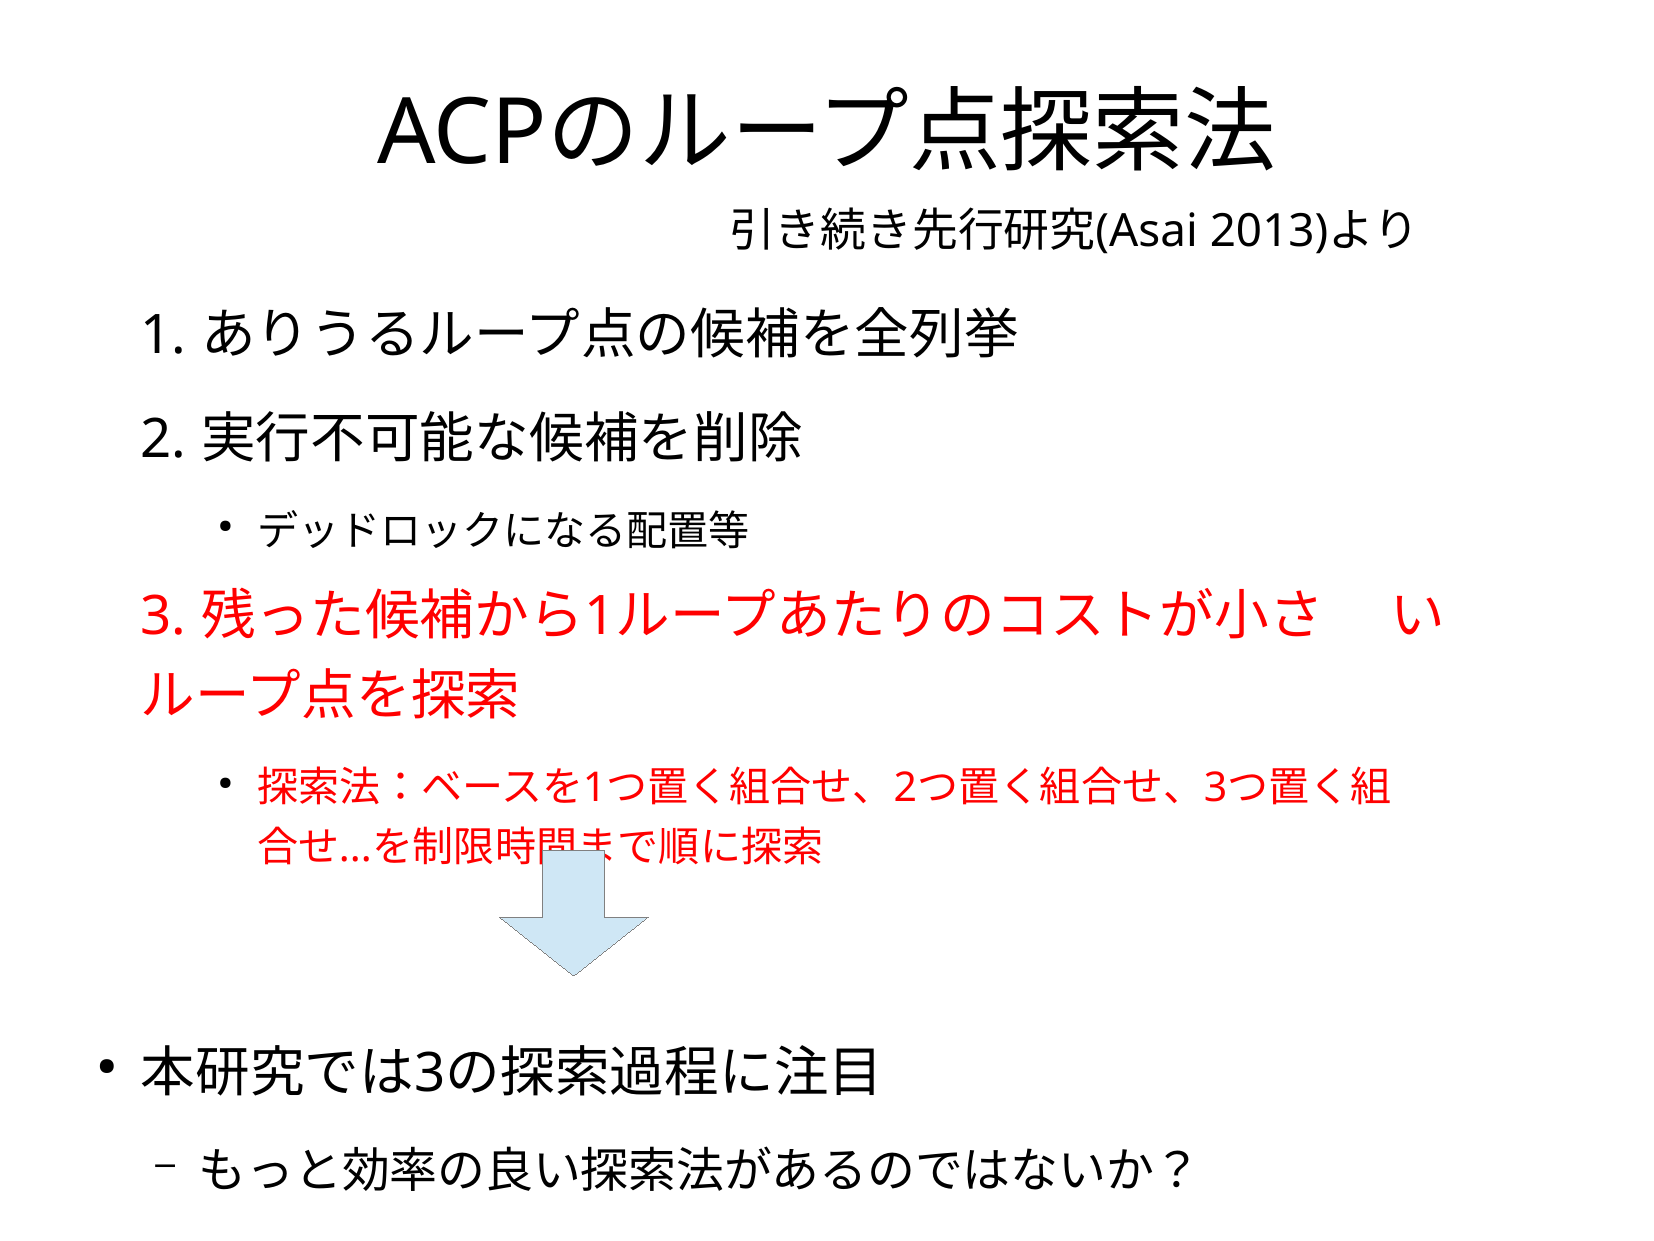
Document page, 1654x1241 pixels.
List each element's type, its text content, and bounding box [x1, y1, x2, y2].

text_box [499, 850, 649, 976]
title ACPのループ点探索法 [82, 19, 1571, 227]
list 1. ありうるループ点の候補を全列挙 2. 実行不可能な候補を削除 デッドロックになる配置等 3. 残った候補から1ループあたりのコストが小さ いループ点を探索 探索法：ベースを1つ置く組合せ、2つ置く組合せ、3つ置く組 合せ...を制限時間まで順に探索 本研究では3の探索過程に注目 もっと効率の良い探索法があるのではないか？ [82, 290, 1538, 1207]
text_box 引き続き先行研究(Asai 2013)より [714, 185, 1459, 247]
